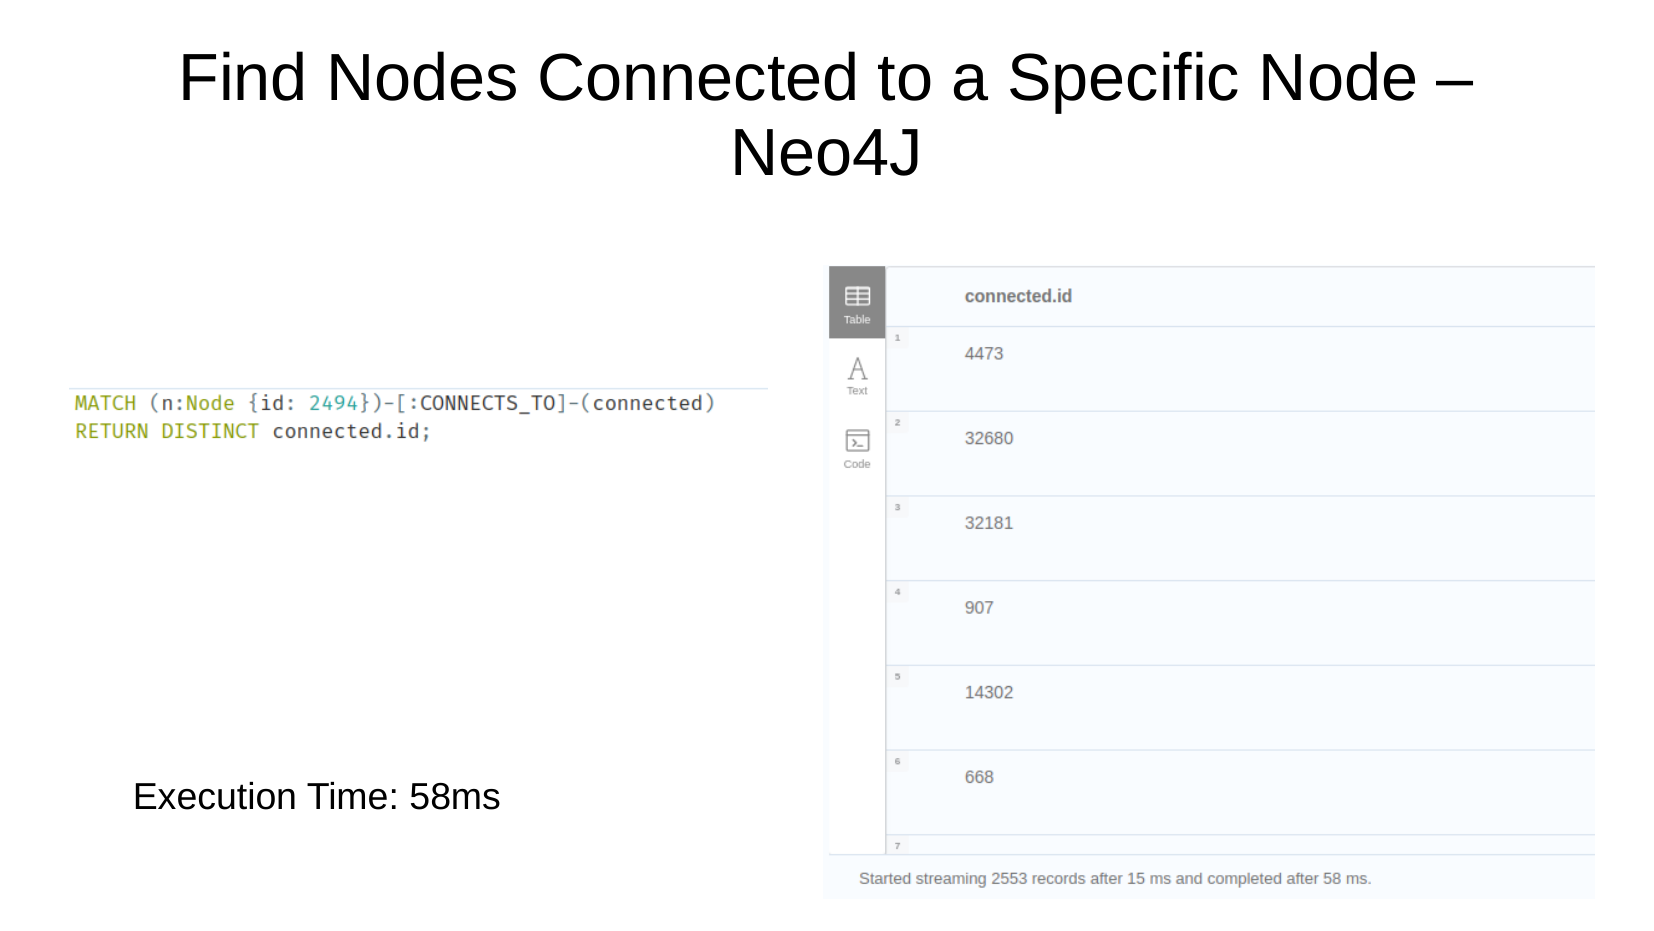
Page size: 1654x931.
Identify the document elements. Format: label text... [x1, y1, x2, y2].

title Find Nodes Connected to a Specific Node – Neo4J [82, 37, 1571, 193]
picture [823, 265, 1595, 899]
picture [69, 387, 768, 443]
text_box Execution Time: 58ms [118, 767, 517, 825]
